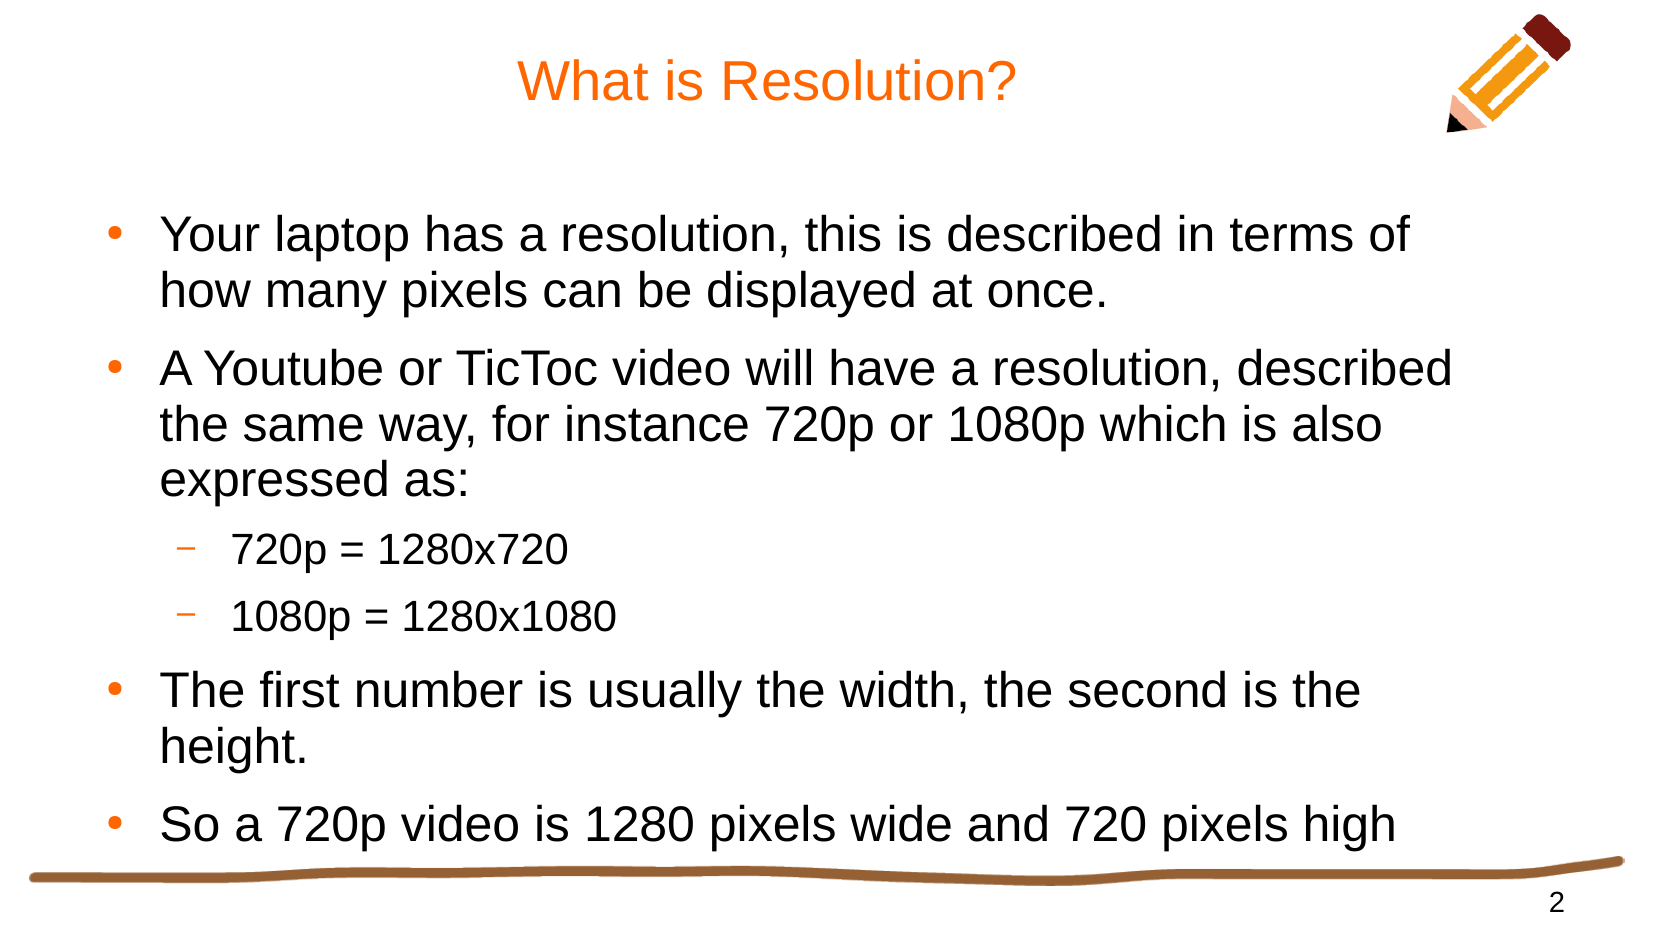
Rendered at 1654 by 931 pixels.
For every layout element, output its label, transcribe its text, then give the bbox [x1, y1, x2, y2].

list Your laptop has a resolution, this is described in terms of how many pixels can be displayed at once. A Youtube or TicToc video will have a resolution, described the same way, for instance 720p or 1080p which is also expressed as: 720p = 1280x720 1080p = 1280x1080 The first number is usually the width, the second is the height. So a 720p video is 1280 pixels wide and 720 pixels high [88, 206, 1506, 857]
picture [1446, 14, 1571, 133]
picture [29, 856, 1625, 886]
title What is Resolution? [88, 29, 1447, 133]
